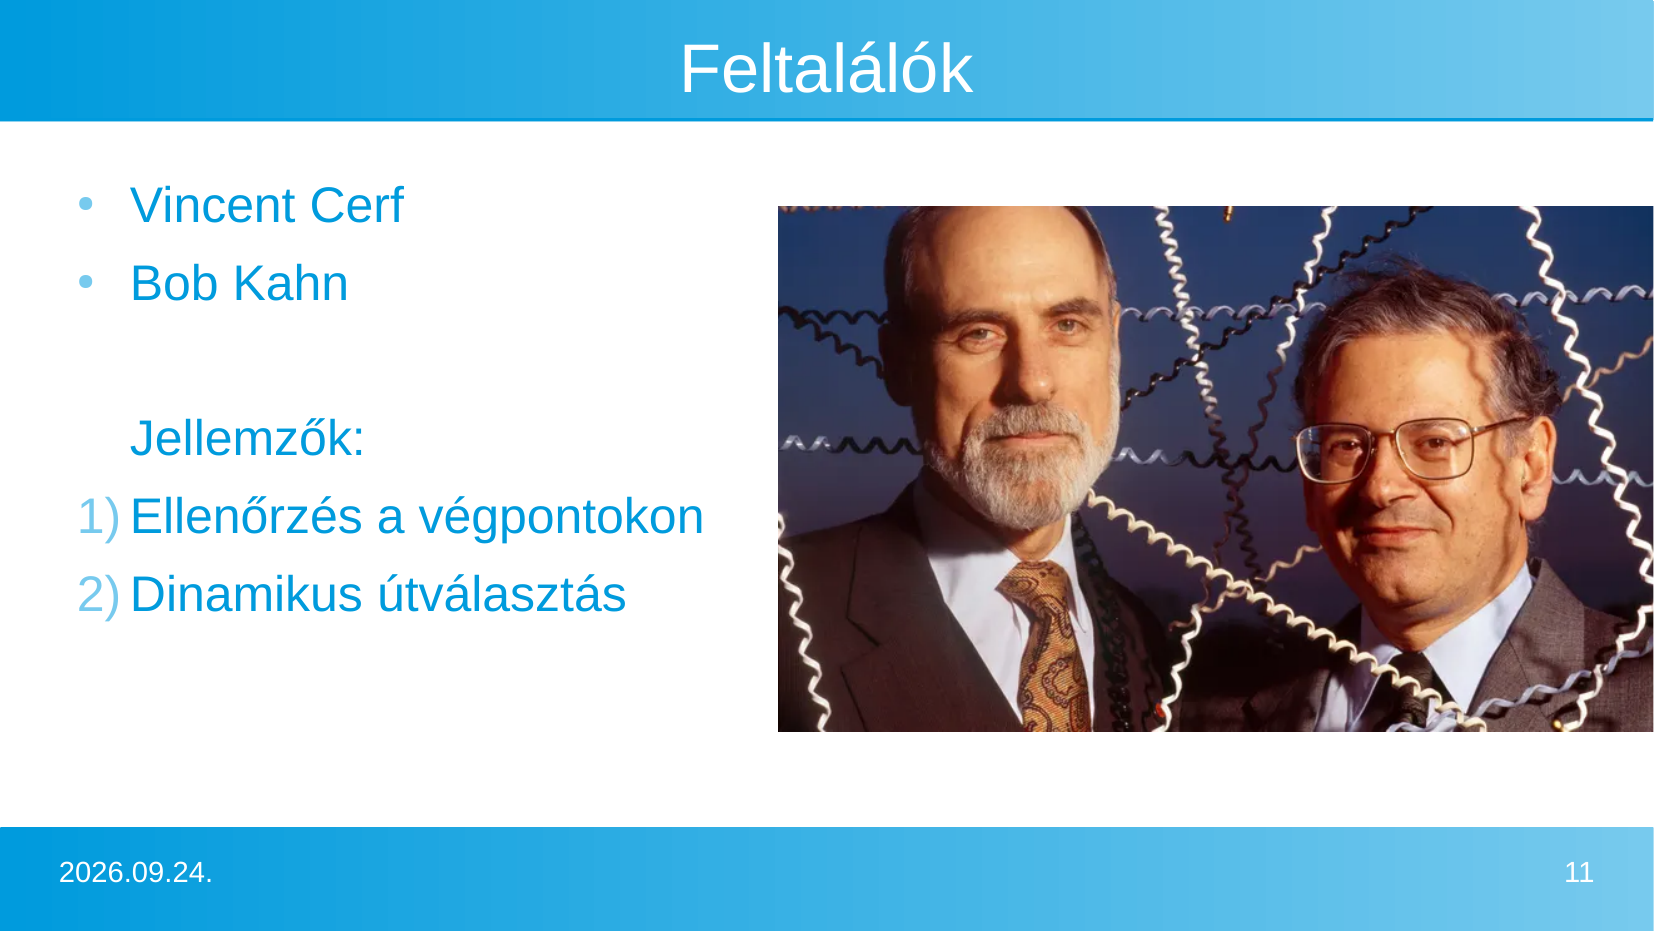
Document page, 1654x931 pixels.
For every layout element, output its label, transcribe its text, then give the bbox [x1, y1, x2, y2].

picture [778, 206, 1654, 732]
title Feltalálók [59, 29, 1595, 108]
list Vincent Cerf Bob Kahn Jellemzők: Ellenőrzés a végpontokon Dinamikus útválasztás [59, 177, 827, 768]
